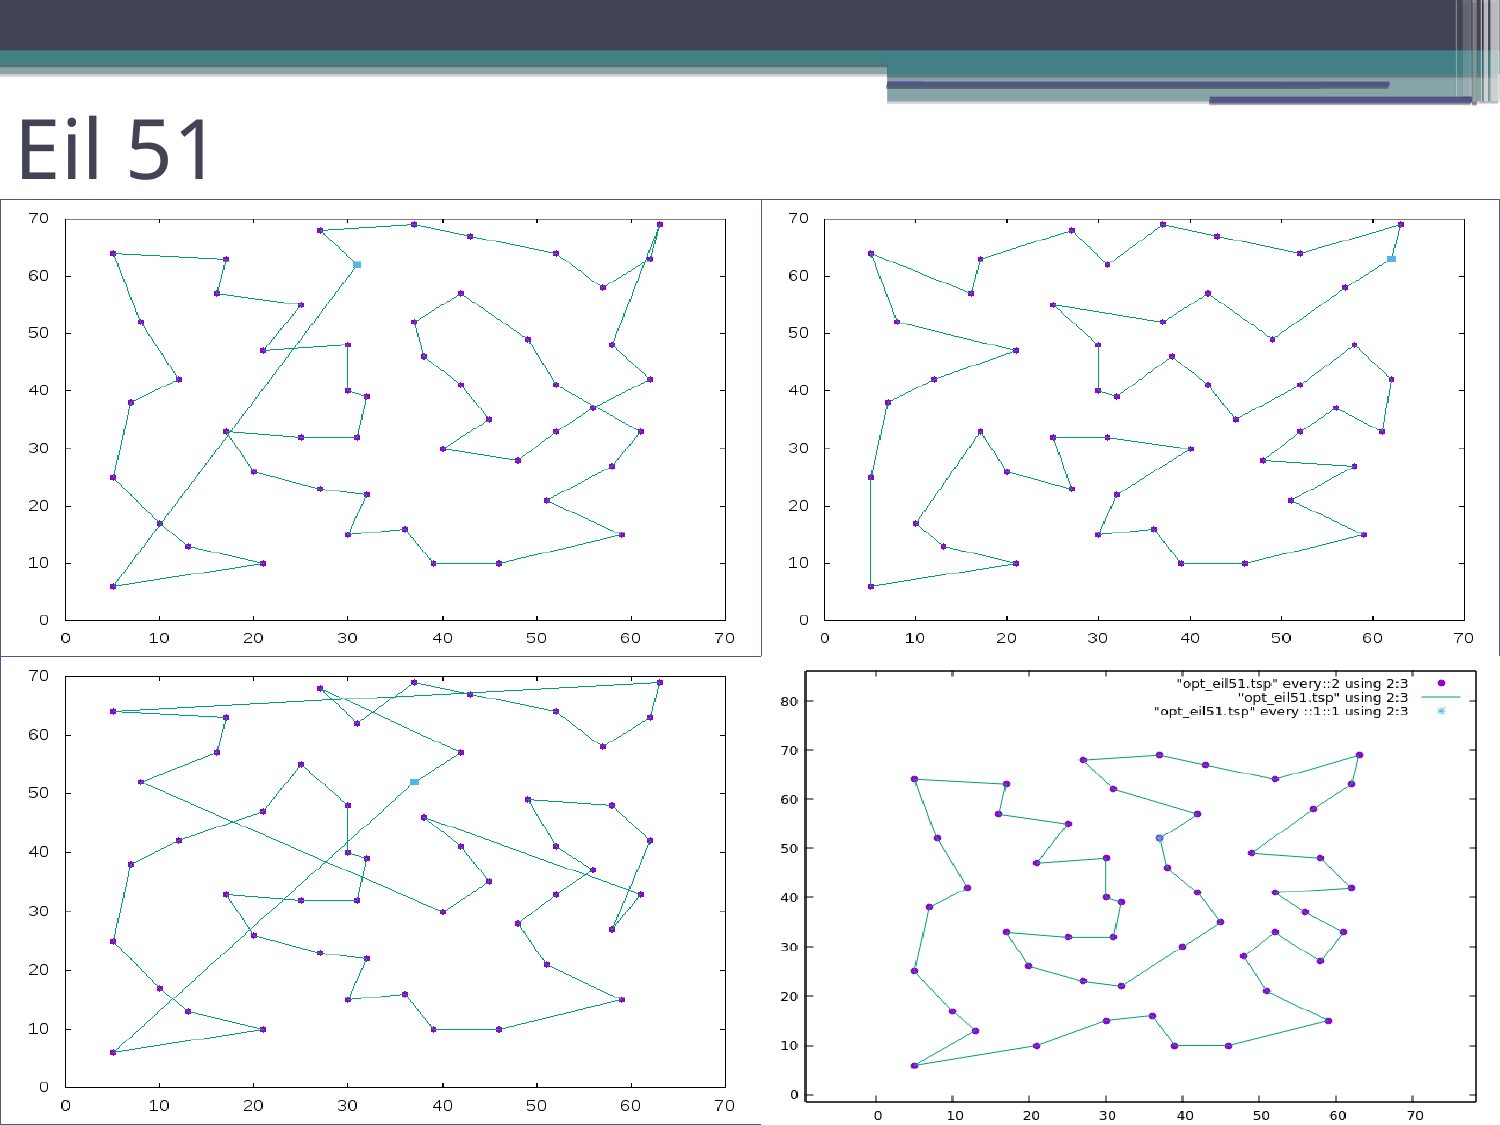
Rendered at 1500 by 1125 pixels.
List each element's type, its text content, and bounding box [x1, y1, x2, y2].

text_box Eil 51 [0, 70, 464, 222]
picture [0, 199, 1500, 1125]
